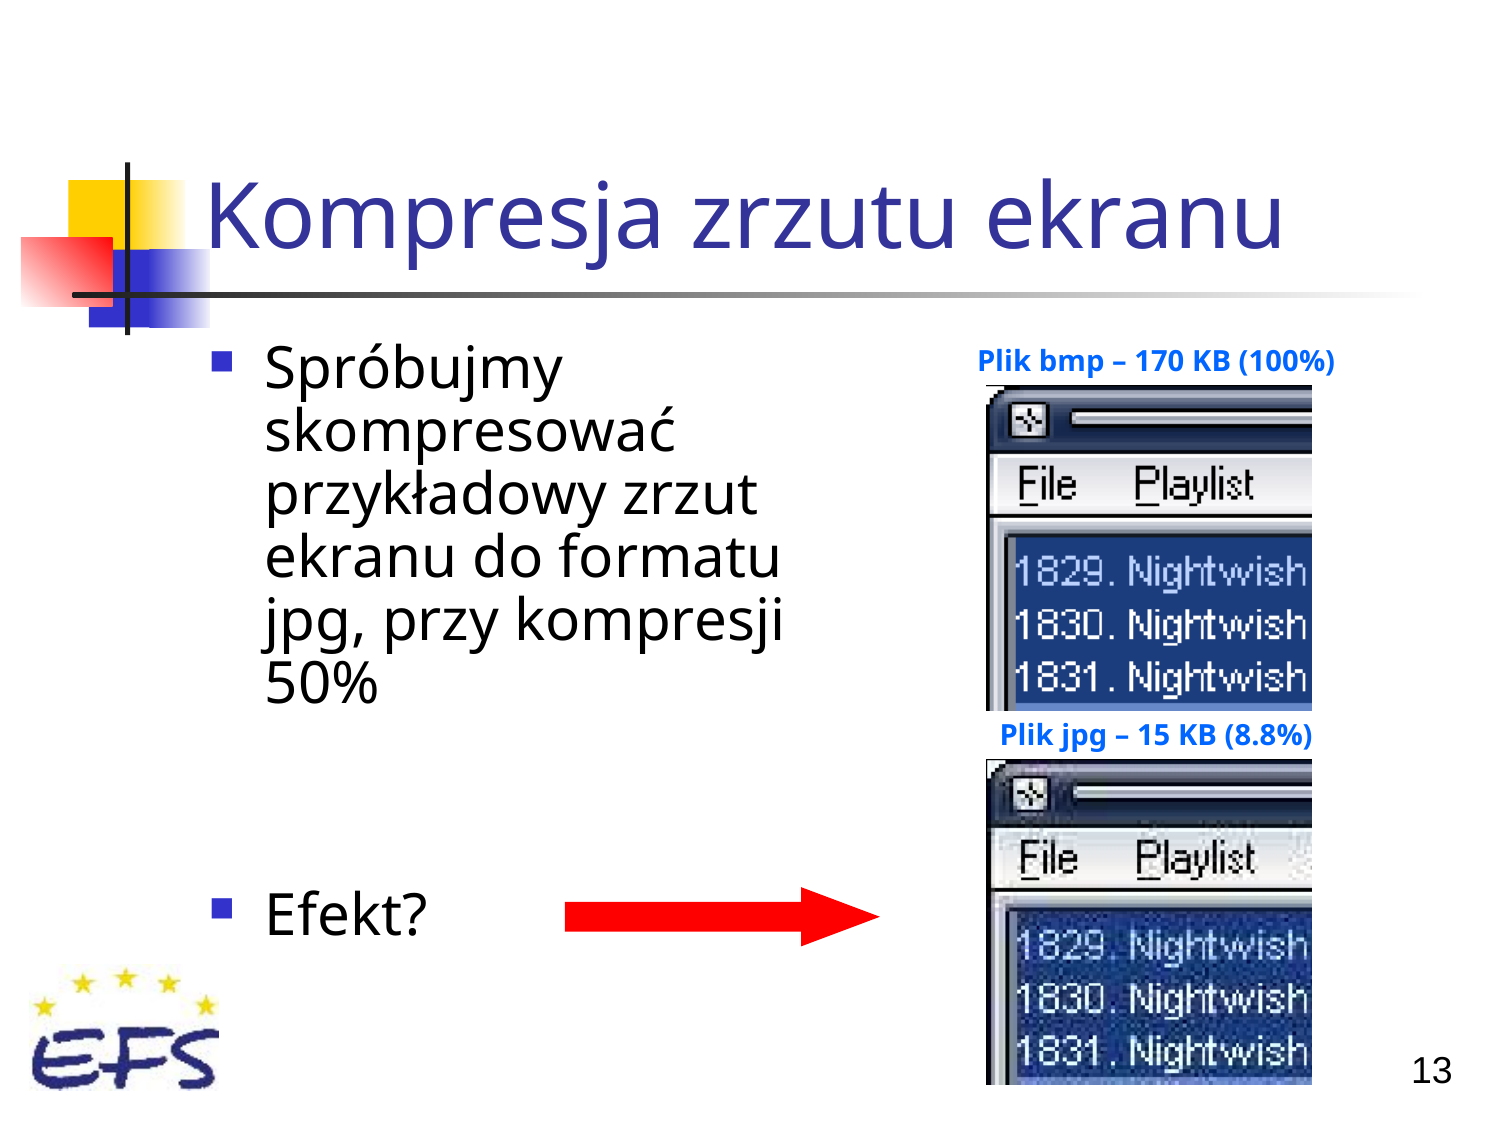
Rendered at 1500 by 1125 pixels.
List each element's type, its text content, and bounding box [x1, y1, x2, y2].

title Kompresja zrzutu ekranu [188, 35, 1468, 276]
picture [986, 759, 1312, 1085]
picture [29, 964, 219, 1091]
text_box Plik jpg – 15 KB (8.8%) [879, 708, 1434, 760]
text_box Plik bmp – 170 KB (100%) [879, 334, 1434, 386]
picture [986, 385, 1312, 711]
text_box [564, 887, 880, 947]
list Spróbujmy skompresować przykładowy zrzut ekranu do formatu jpg, przy kompresji 50% Efekt? [193, 331, 820, 1007]
